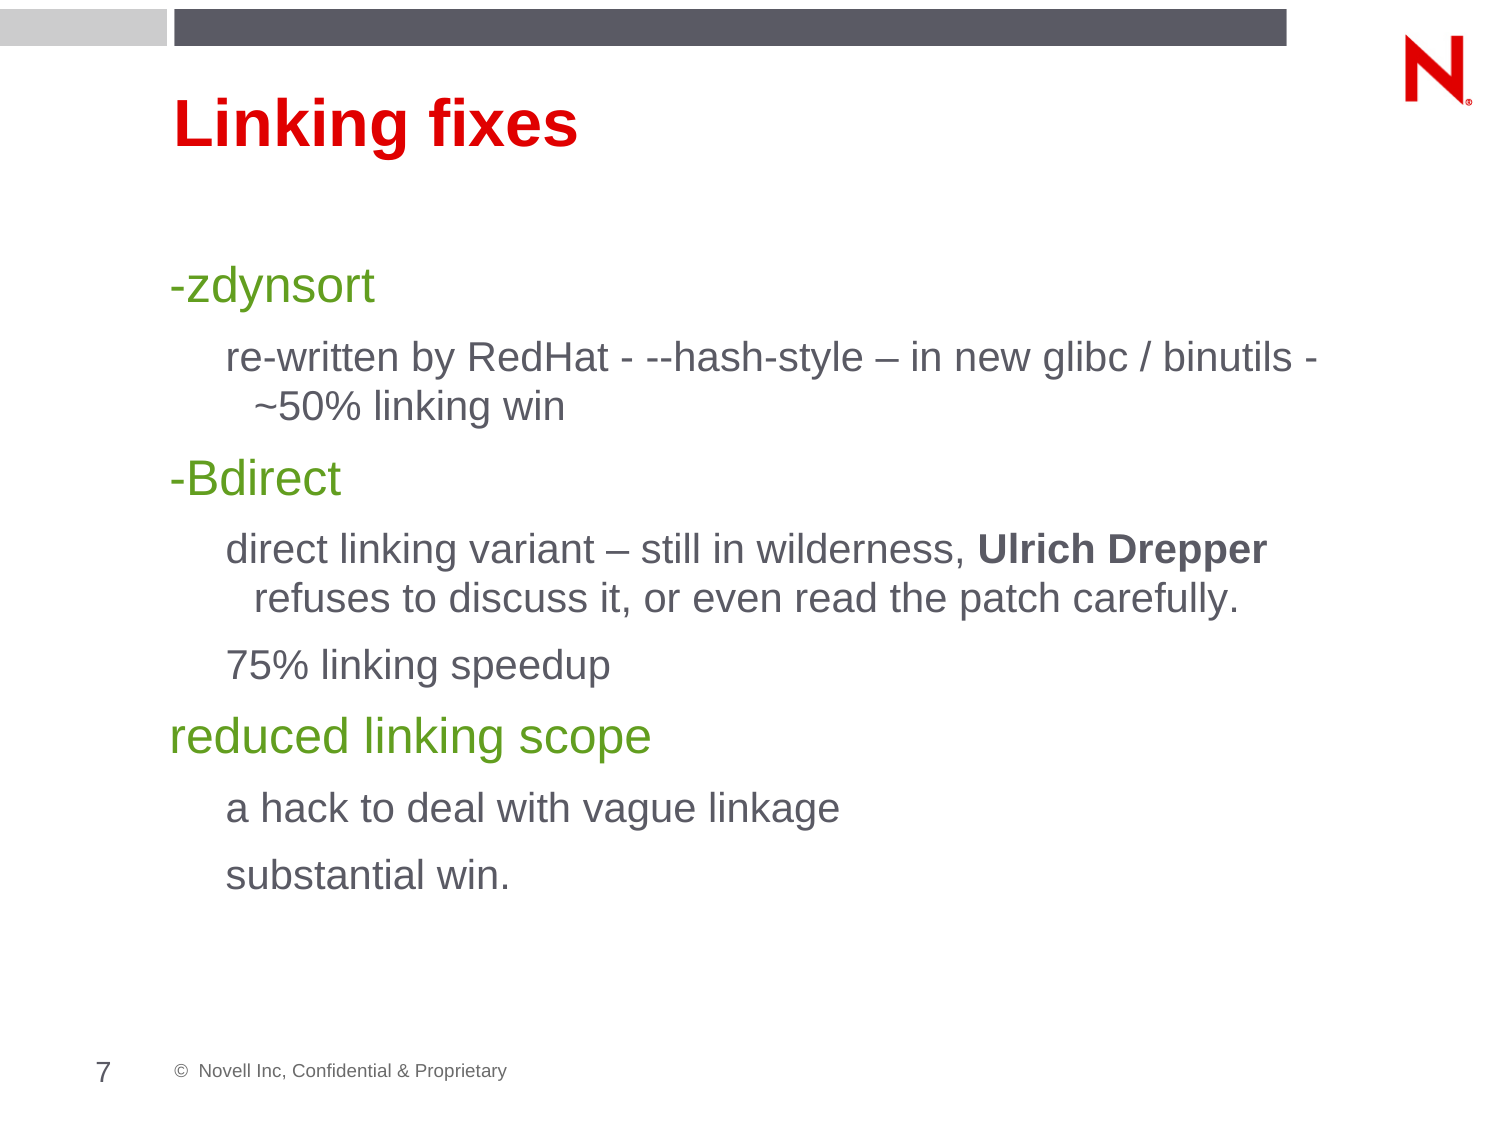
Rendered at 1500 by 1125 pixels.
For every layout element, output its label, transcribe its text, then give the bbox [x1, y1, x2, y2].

picture [1403, 32, 1473, 107]
title Linking fixes [173, 41, 1395, 205]
list -zdynsort re-written by RedHat - --hash-style – in new glibc / binutils - ~50% linking win -Bdirect direct linking variant – still in wilderness, Ulrich Drepper refuses to discuss it, or even read the patch carefully. 75% linking speedup reduced linking scope a hack to deal with vague linkage substantial win. [169, 254, 1410, 986]
